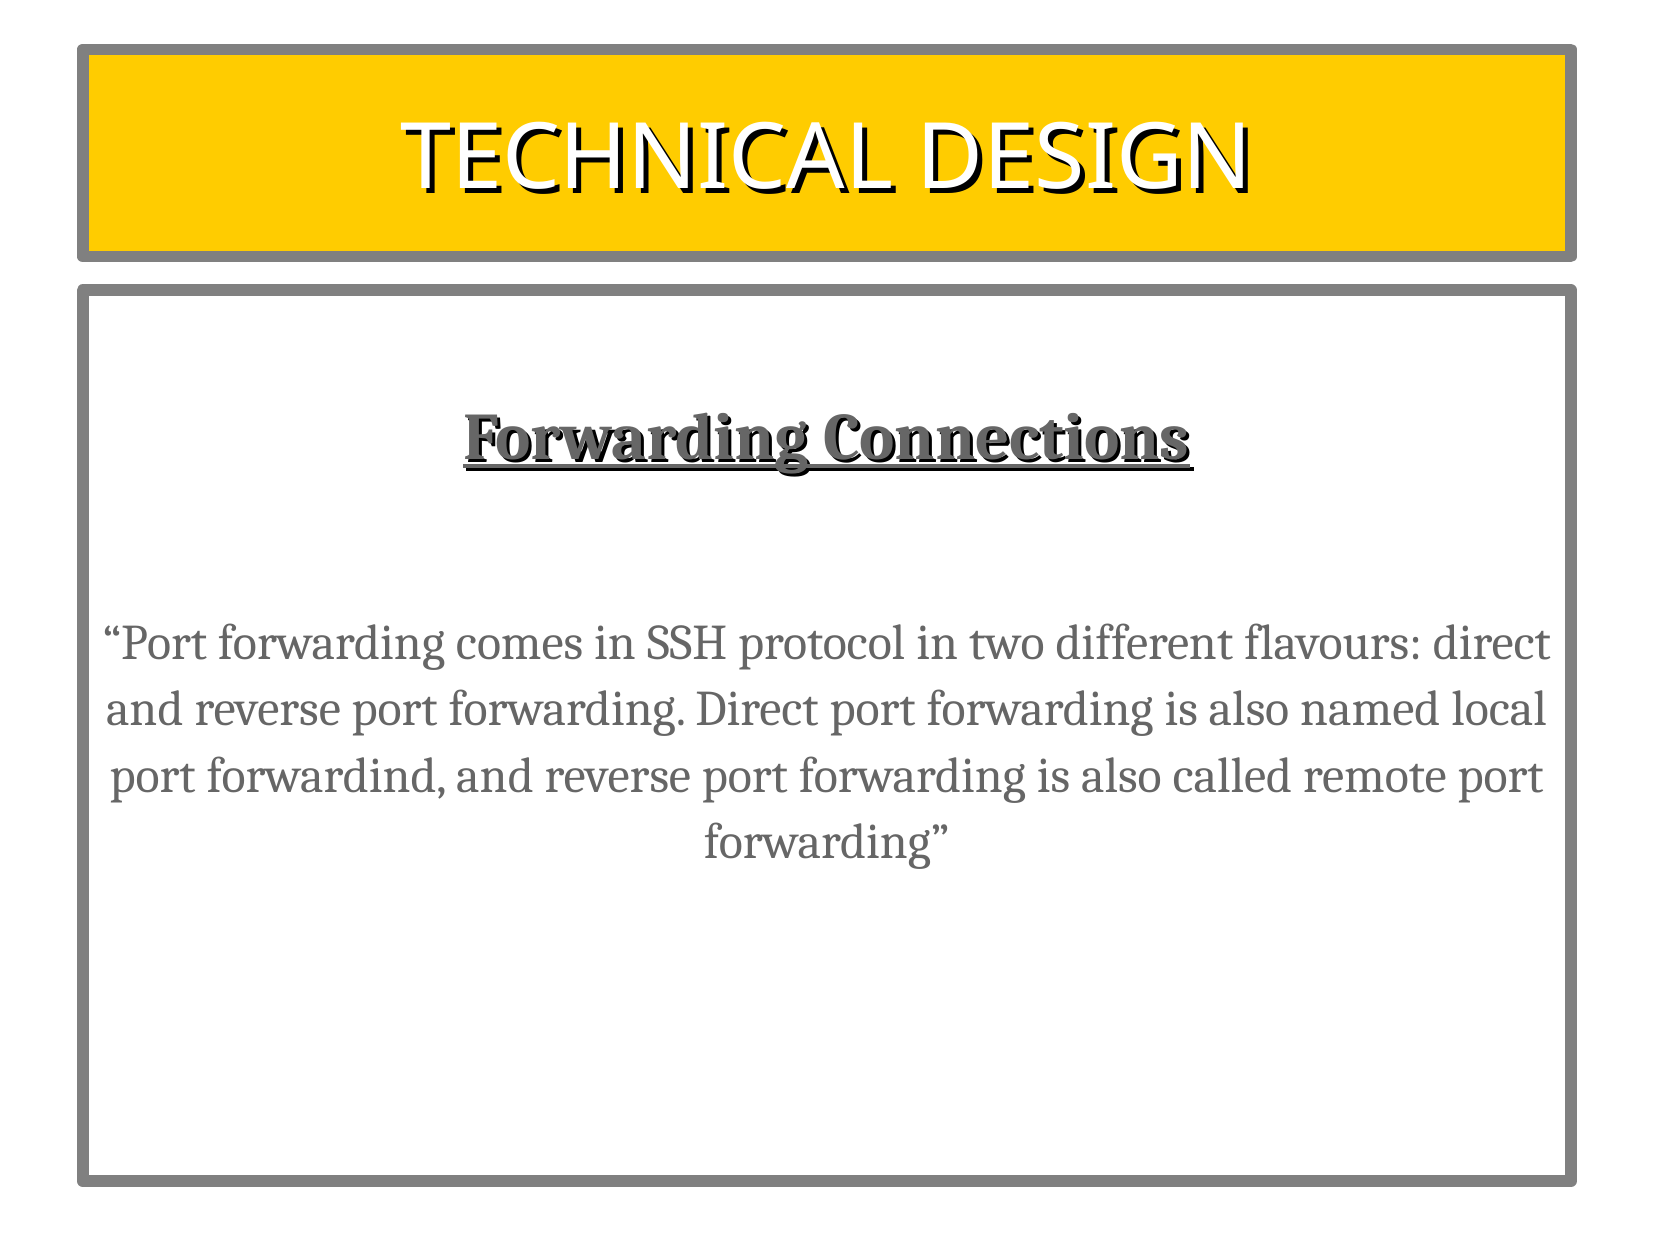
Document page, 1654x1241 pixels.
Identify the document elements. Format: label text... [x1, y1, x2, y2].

list Forwarding Connections “Port forwarding comes in SSH protocol in two different flavours: direct and reverse port forwarding. Direct port forwarding is also named local port forwardind, and reverse port forwarding is also called remote port forwarding” [82, 290, 1571, 1182]
title TECHNICAL DESIGN [82, 49, 1571, 257]
